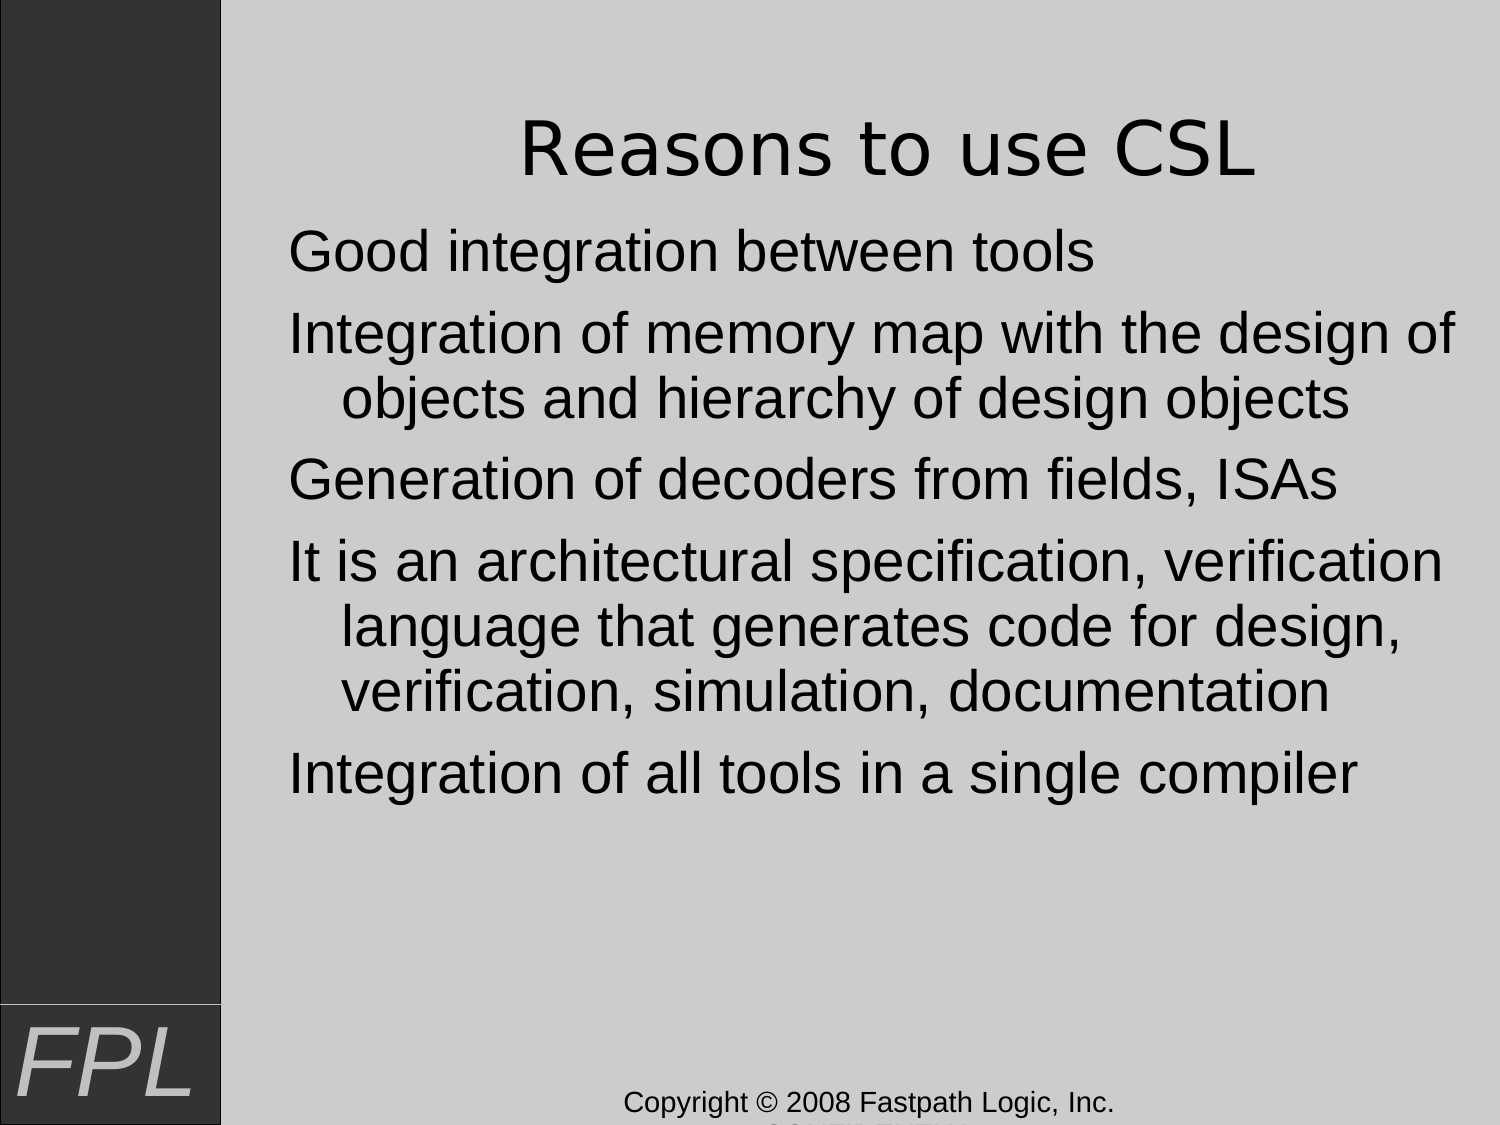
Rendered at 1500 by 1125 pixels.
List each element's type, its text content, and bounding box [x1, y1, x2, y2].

list Good integration between tools Integration of memory map with the design of objects and hierarchy of design objects Generation of decoders from fields, ISAs It is an architectural specification, verification language that generates code for design, verification, simulation, documentation Integration of all tools in a single compiler [270, 218, 1461, 1064]
title Reasons to use CSL [387, 52, 1388, 218]
